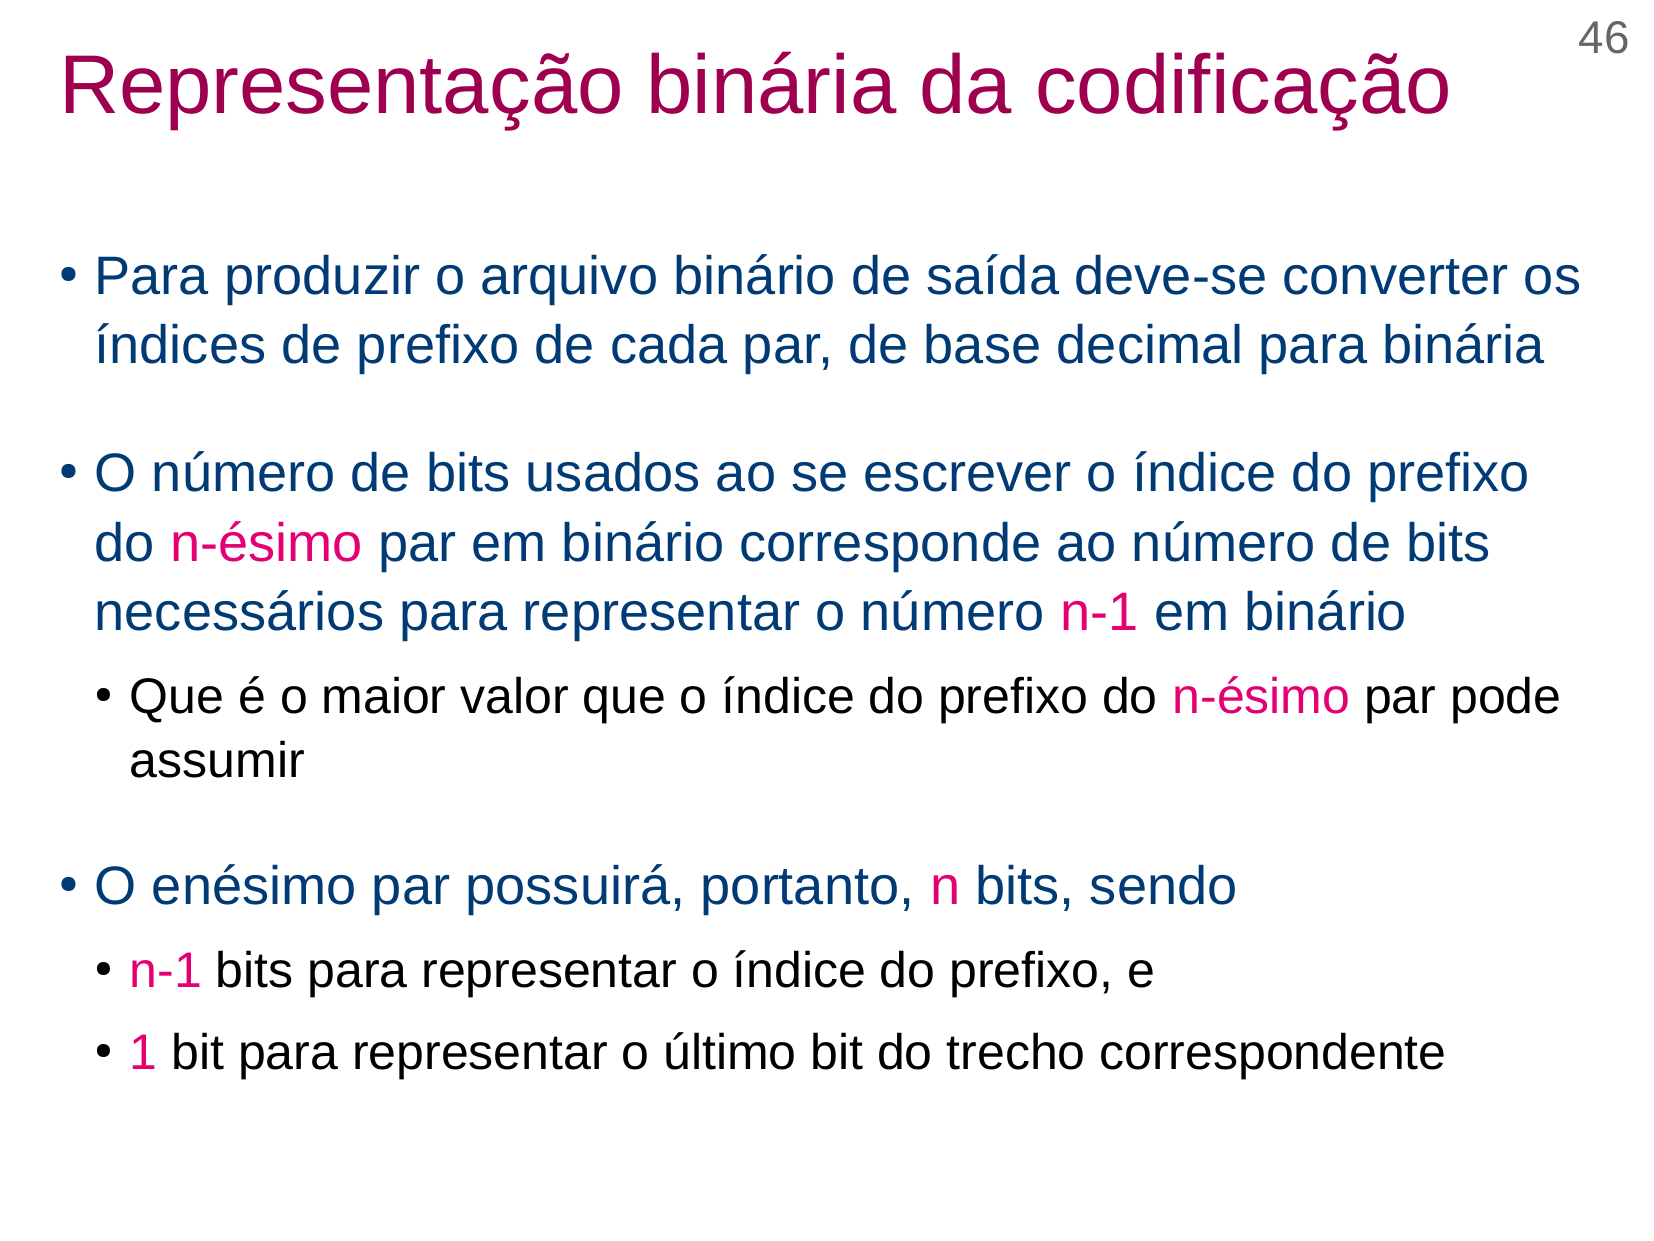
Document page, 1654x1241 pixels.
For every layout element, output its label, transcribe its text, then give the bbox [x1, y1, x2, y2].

title Representação binária da codificação [59, 29, 1595, 148]
list Para produzir o arquivo binário de saída deve-se converter os índices de prefixo de cada par, de base decimal para binária O número de bits usados ao se escrever o índice do prefixo do n-ésimo par em binário corresponde ao número de bits necessários para representar o número n-1 em binário Que é o maior valor que o índice do prefixo do n-ésimo par pode assumir O enésimo par possuirá, portanto, n bits, sendo n-1 bits para representar o índice do prefixo, e 1 bit para representar o último bit do trecho correspondente [59, 236, 1595, 1211]
